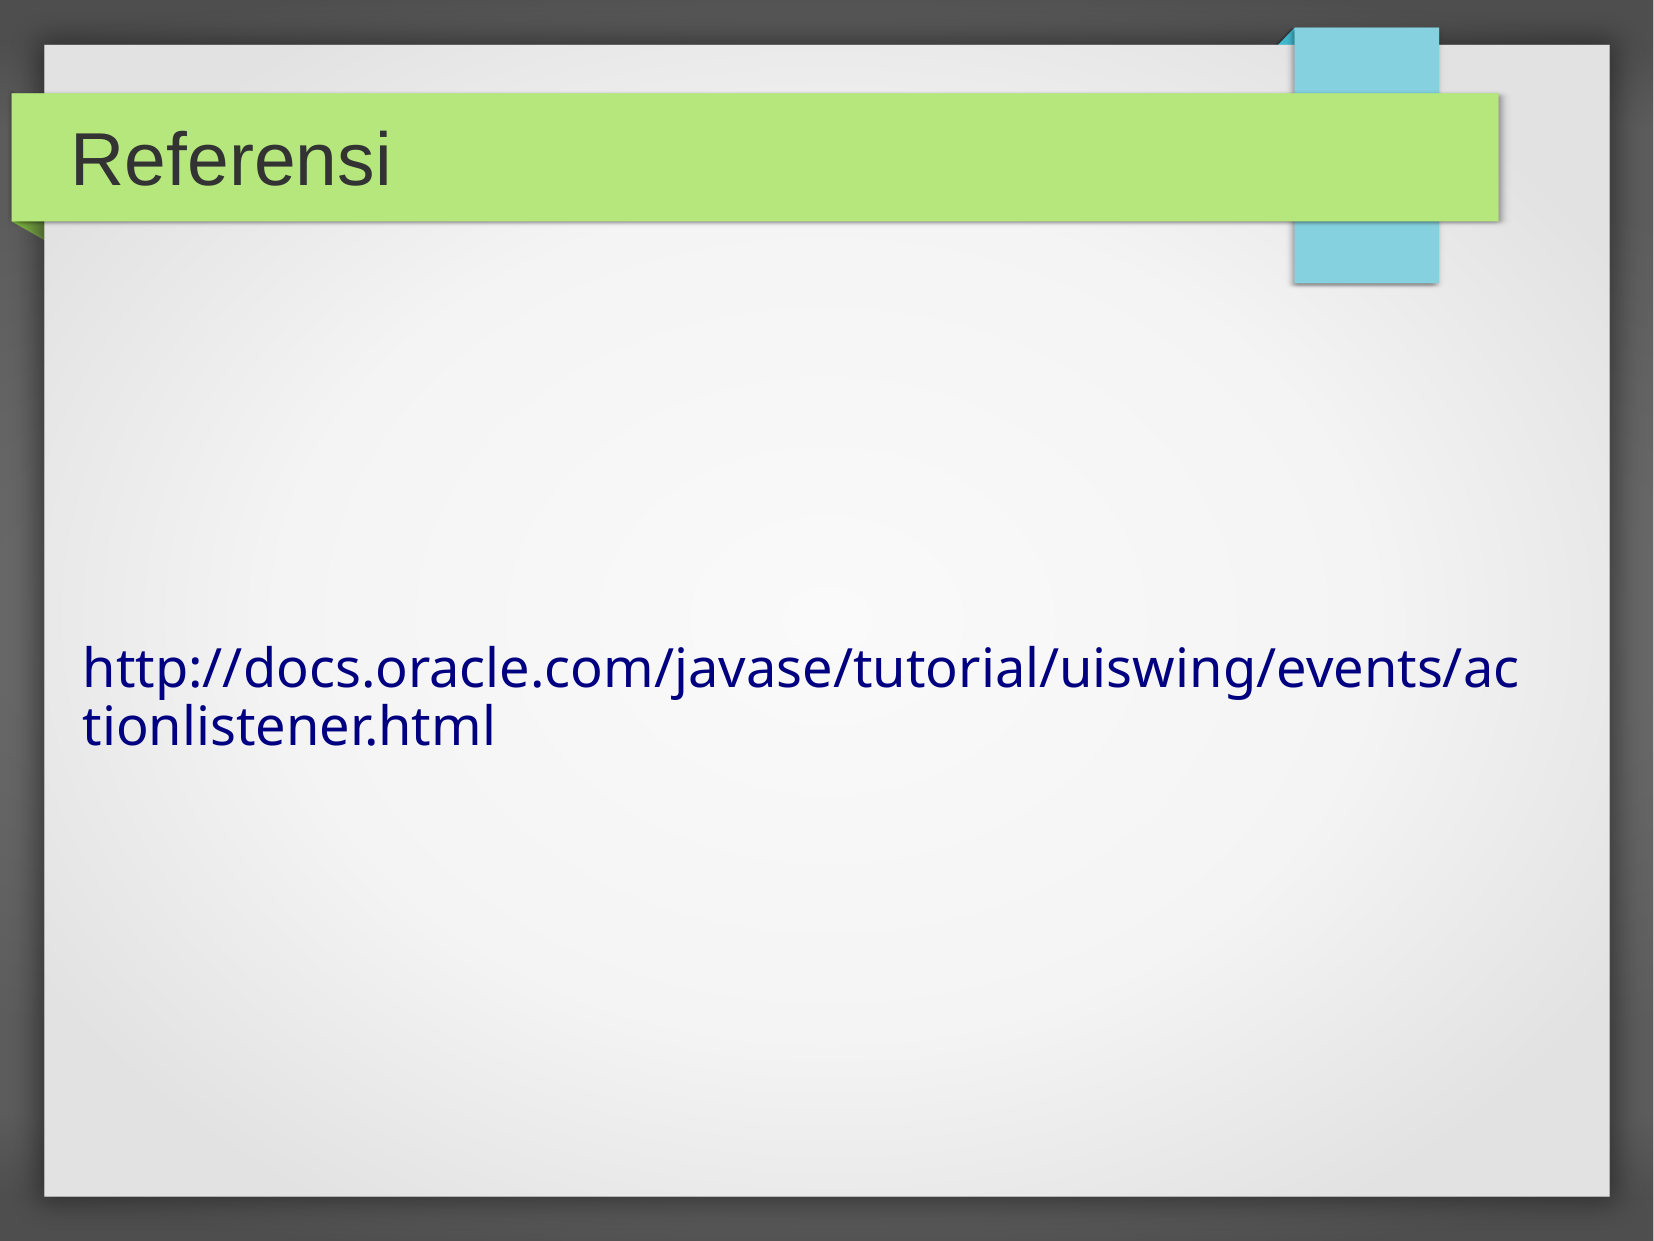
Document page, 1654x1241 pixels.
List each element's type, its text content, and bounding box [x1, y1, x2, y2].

picture [0, 0, 1654, 1241]
text_box http://docs.oracle.com/javase/tutorial/uiswing/events/actionlistener.html [82, 343, 1538, 1064]
title Referensi [70, 106, 1501, 213]
